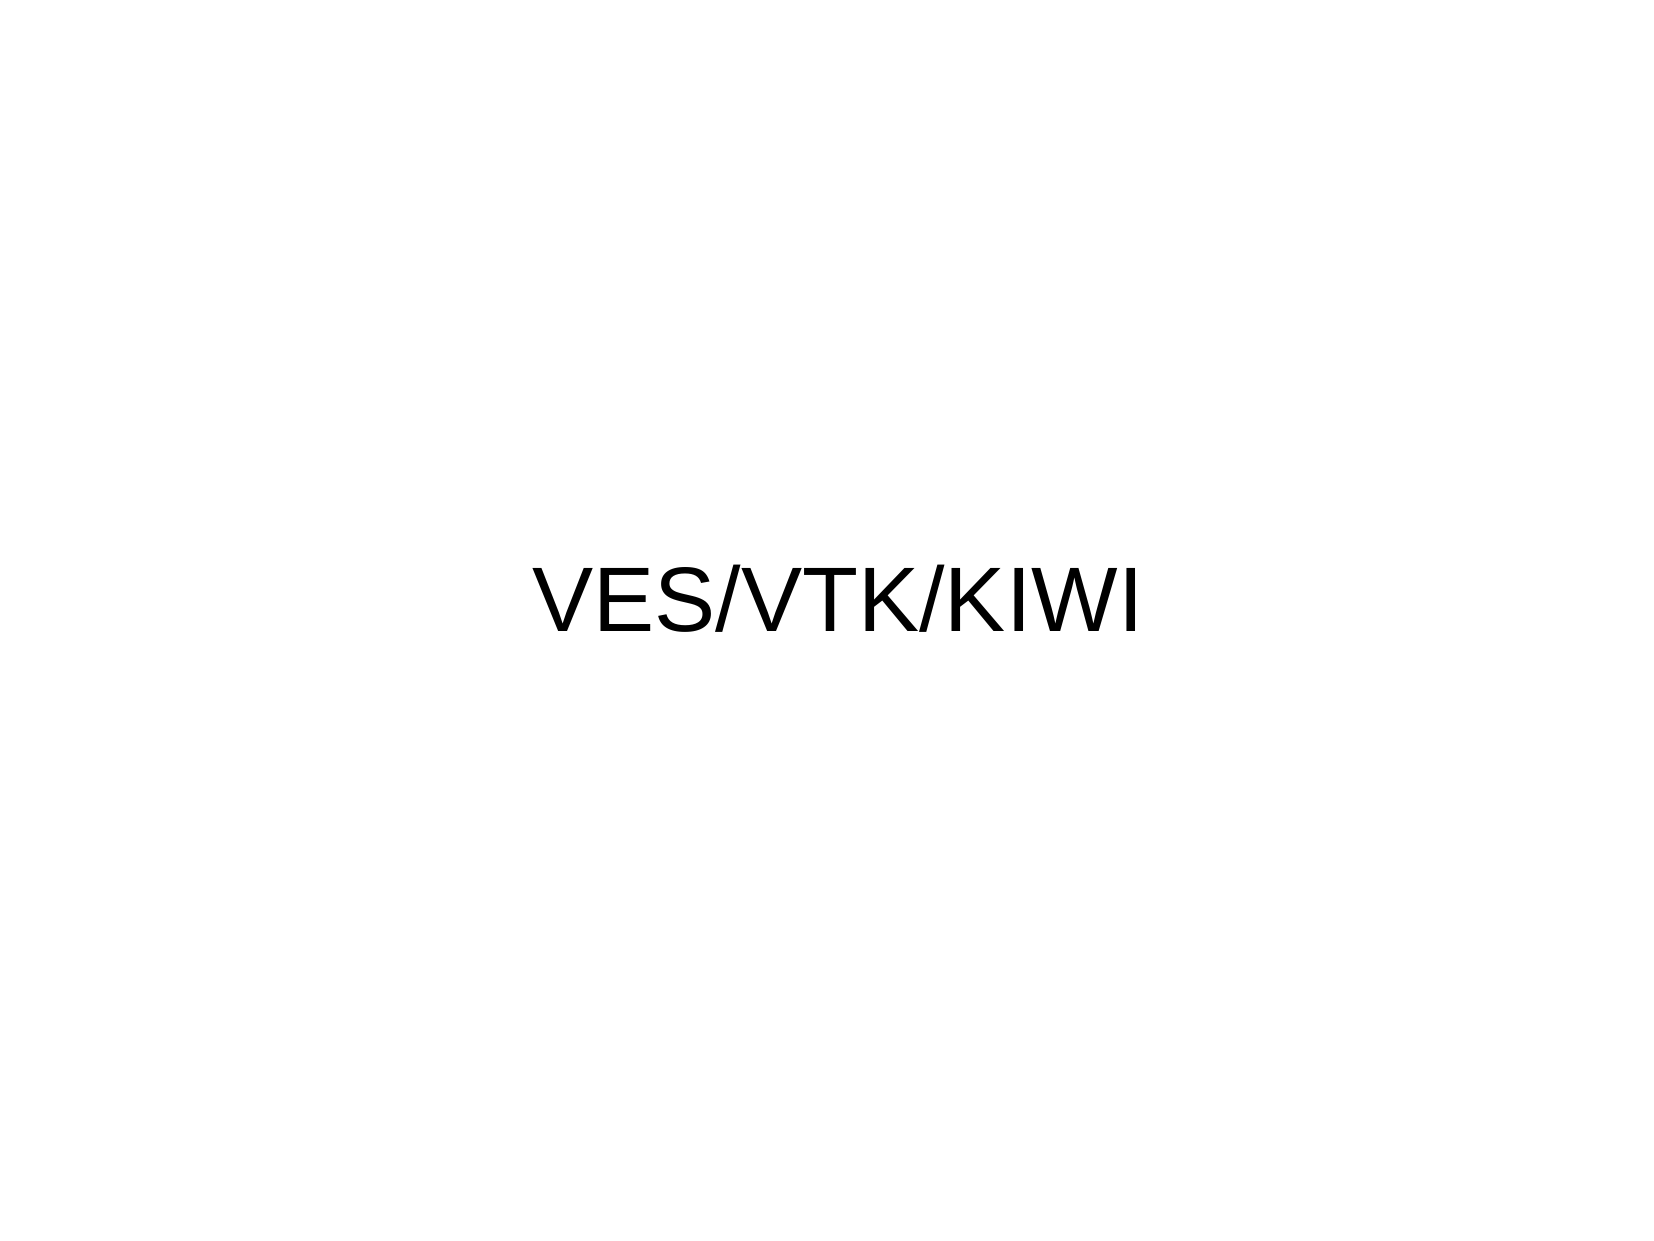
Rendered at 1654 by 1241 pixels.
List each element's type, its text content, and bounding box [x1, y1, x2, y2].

title VES/VTK/KIWI [94, 496, 1583, 704]
